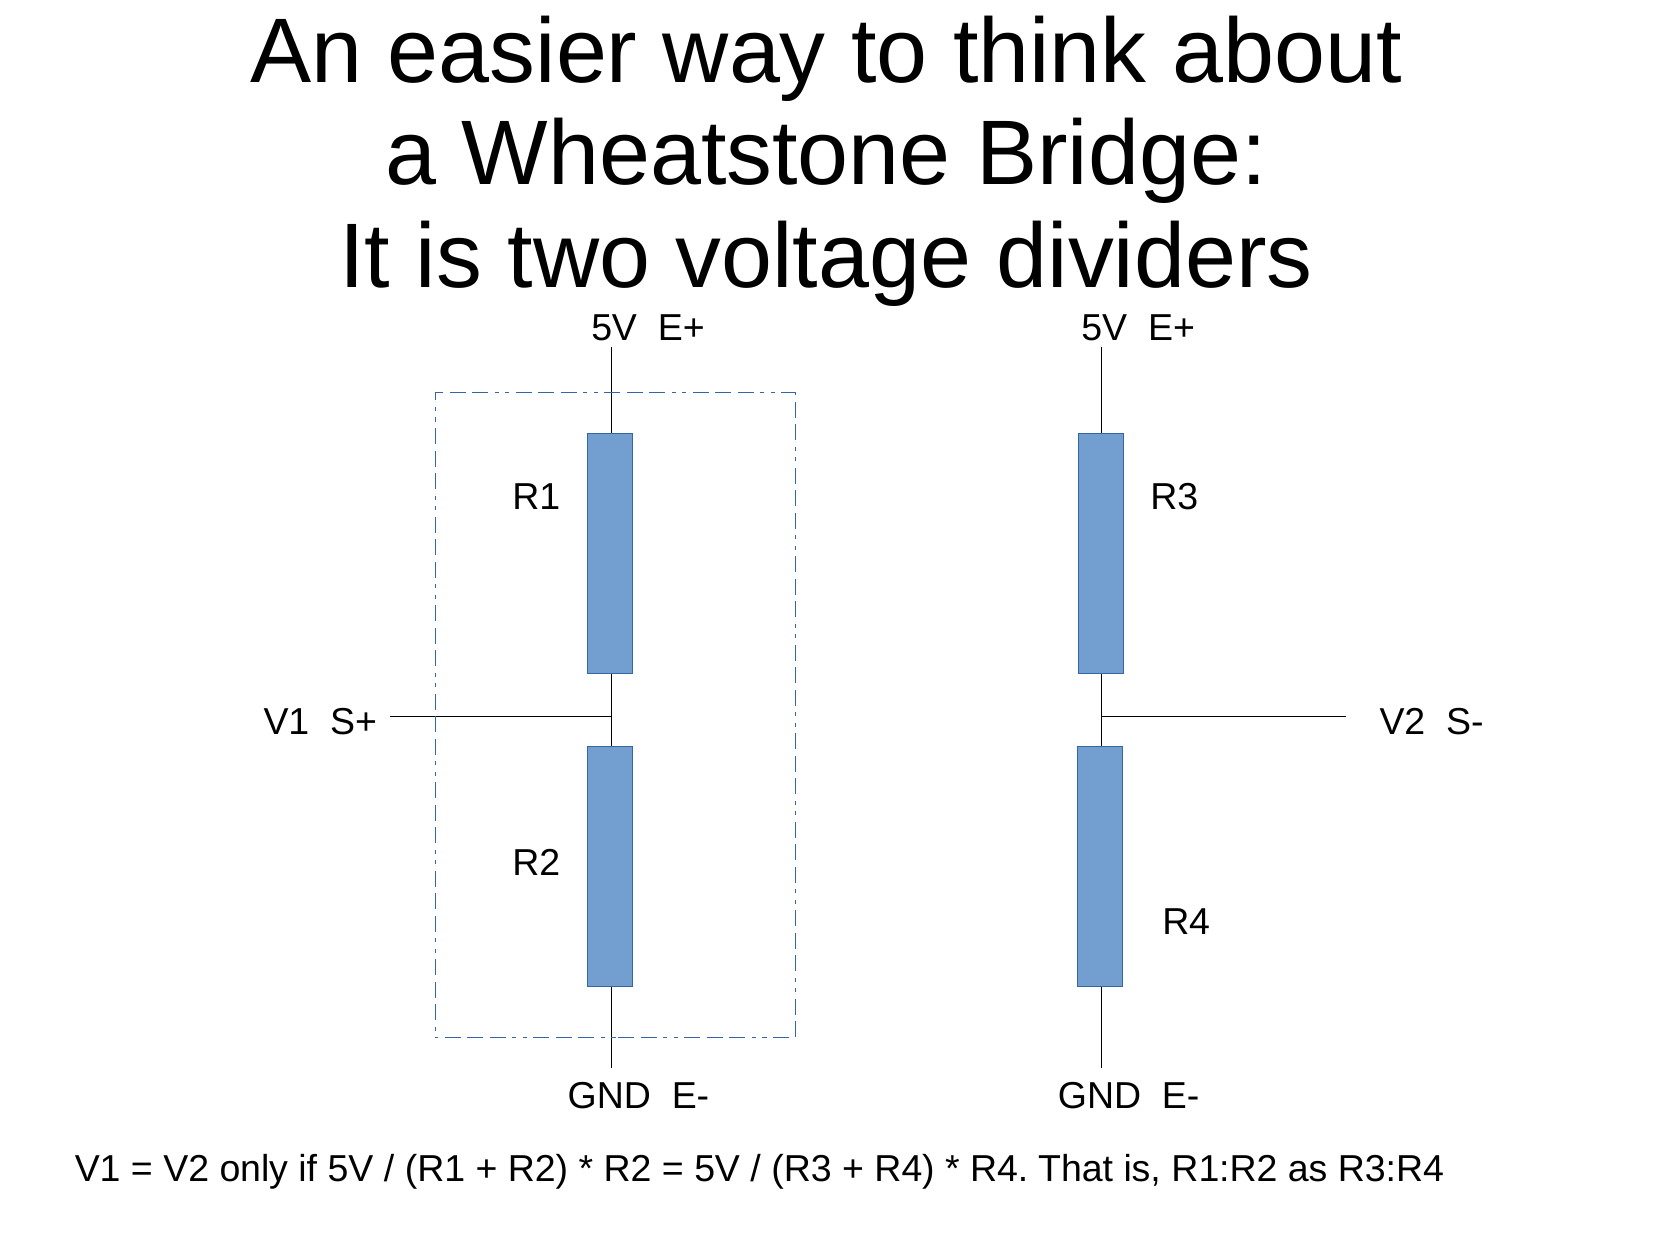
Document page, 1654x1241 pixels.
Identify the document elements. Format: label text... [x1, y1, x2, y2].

text_box [1077, 746, 1123, 987]
text_box R1 [497, 467, 576, 525]
text_box GND E- [1043, 1067, 1215, 1125]
text_box R4 [1147, 892, 1225, 950]
text_box R2 [497, 833, 576, 891]
title An easier way to think about a Wheatstone Bridge: It is two voltage dividers [82, 0, 1571, 308]
text_box 5V E+ [576, 299, 720, 357]
text_box [587, 746, 633, 987]
text_box [587, 433, 633, 674]
text_box 5V E+ [1066, 308, 1211, 357]
text_box [1078, 433, 1124, 674]
text_box GND E- [552, 1067, 725, 1125]
text_box V1 S+ [248, 692, 393, 750]
text_box R3 [1135, 467, 1213, 525]
text_box V2 S- [1364, 692, 1499, 750]
text_box V1 = V2 only if 5V / (R1 + R2) * R2 = 5V / (R3 + R4) * R4. That is, R1:R2 as R3:R4 [60, 1140, 1531, 1197]
